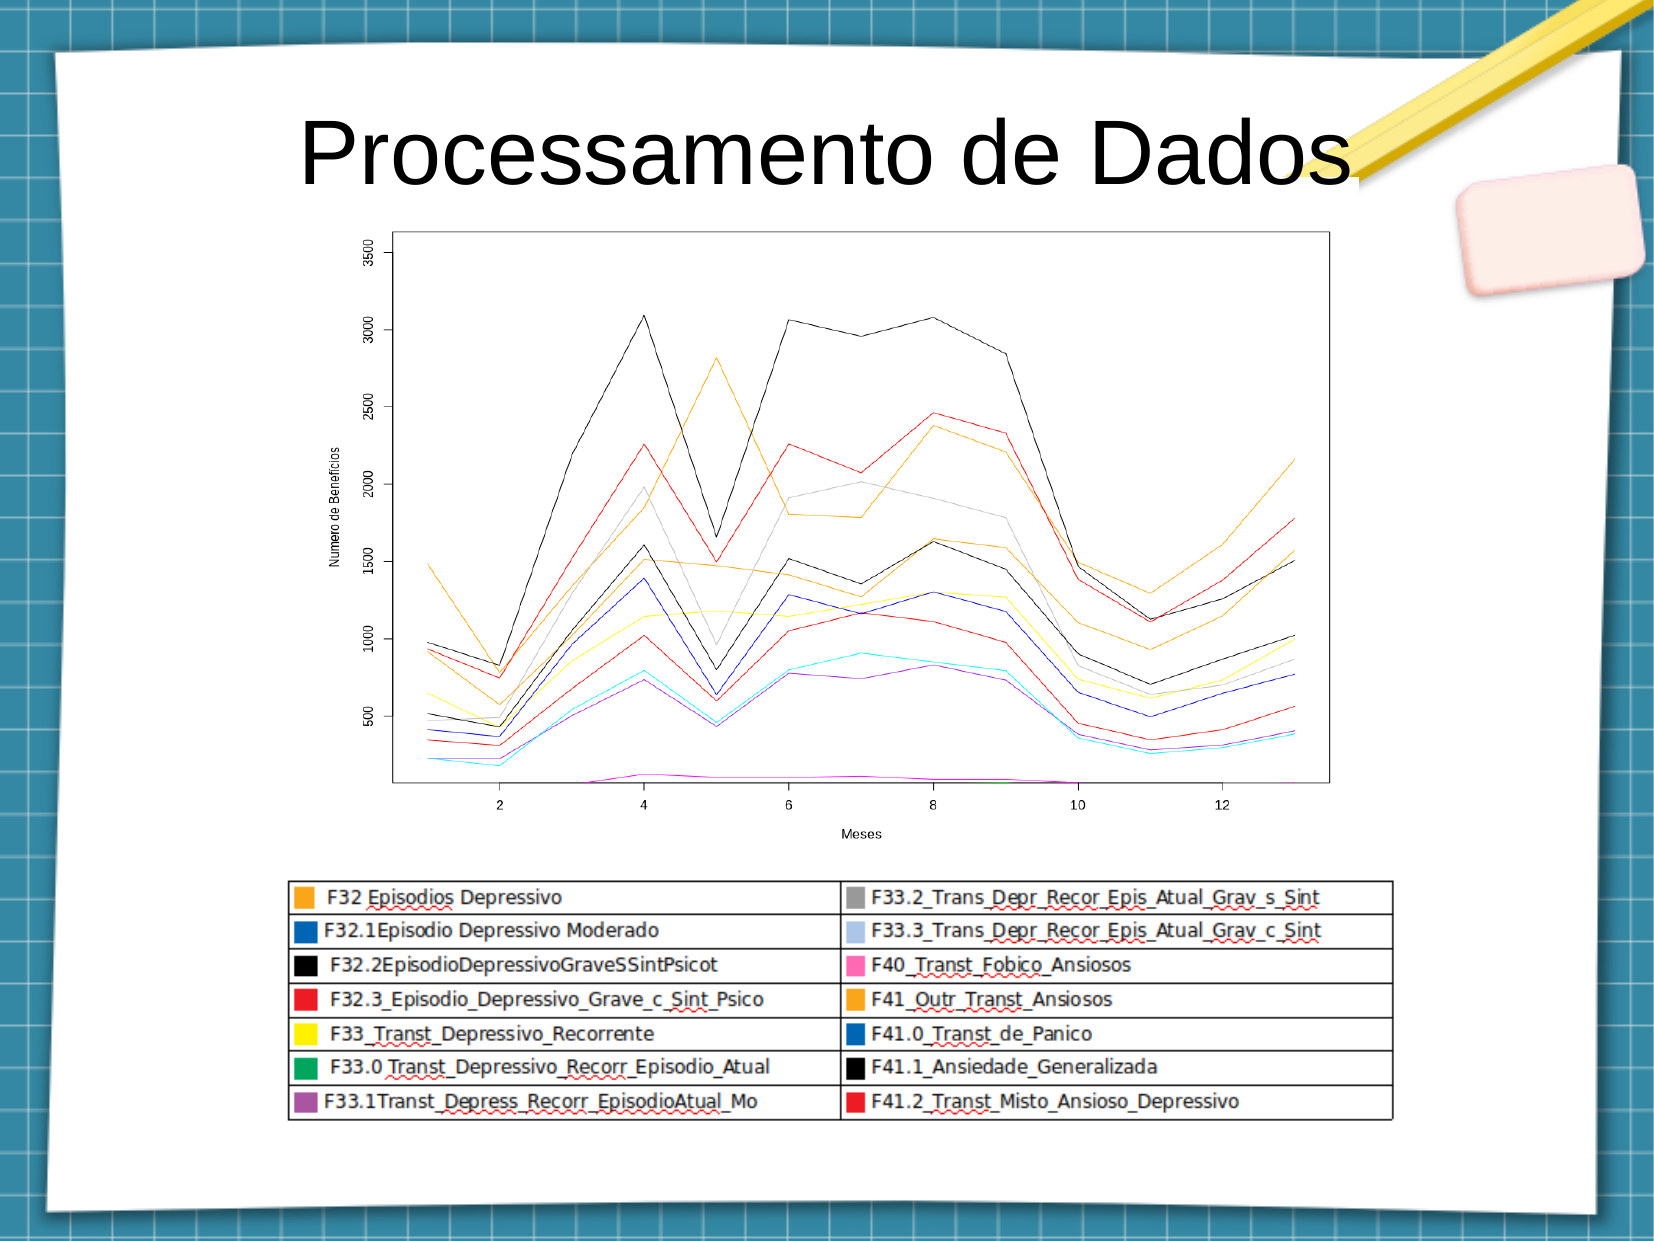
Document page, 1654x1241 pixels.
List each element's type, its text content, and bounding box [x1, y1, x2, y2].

title Processamento de Dados [82, 49, 1571, 257]
picture [0, 0, 1654, 1241]
